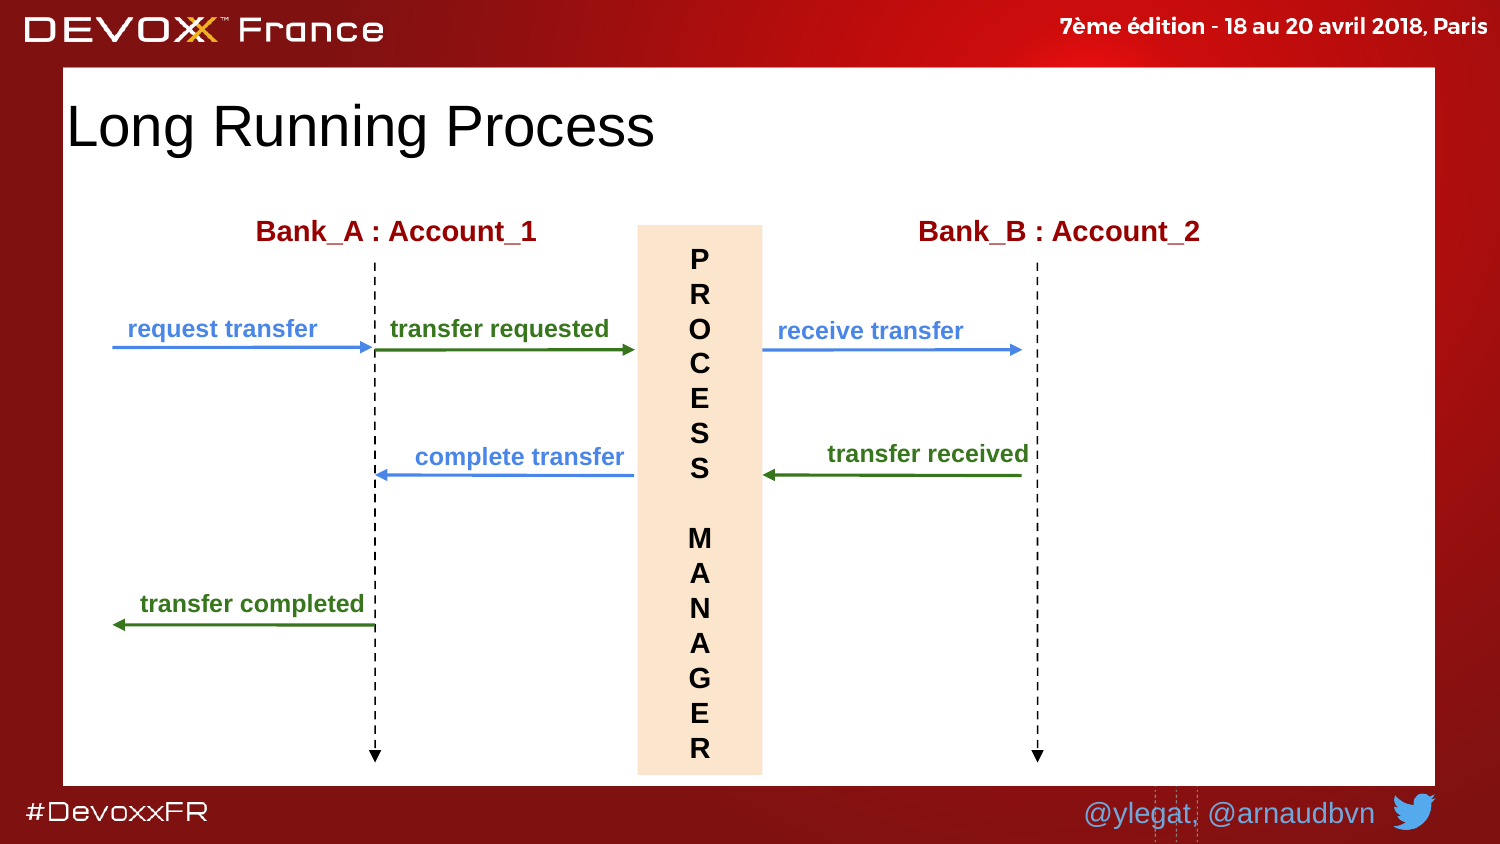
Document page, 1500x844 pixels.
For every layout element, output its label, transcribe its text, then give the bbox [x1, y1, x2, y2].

text_box request transfer [112, 297, 354, 345]
text_box Bank_A : Account_1 [240, 197, 579, 250]
text_box P R O C E S S M A N A G E R [637, 225, 763, 775]
text_box transfer received [812, 422, 1050, 475]
text_box complete transfer [399, 425, 663, 478]
text_box transfer completed [125, 572, 388, 625]
text_box transfer requested [375, 297, 635, 350]
picture [0, 0, 1500, 844]
title Long Running Process [51, 72, 1449, 167]
text_box Bank_B : Account_2 [903, 197, 1241, 250]
text_box @ylegat, @arnaudbvn [1068, 779, 1399, 844]
text_box receive transfer [762, 300, 988, 348]
